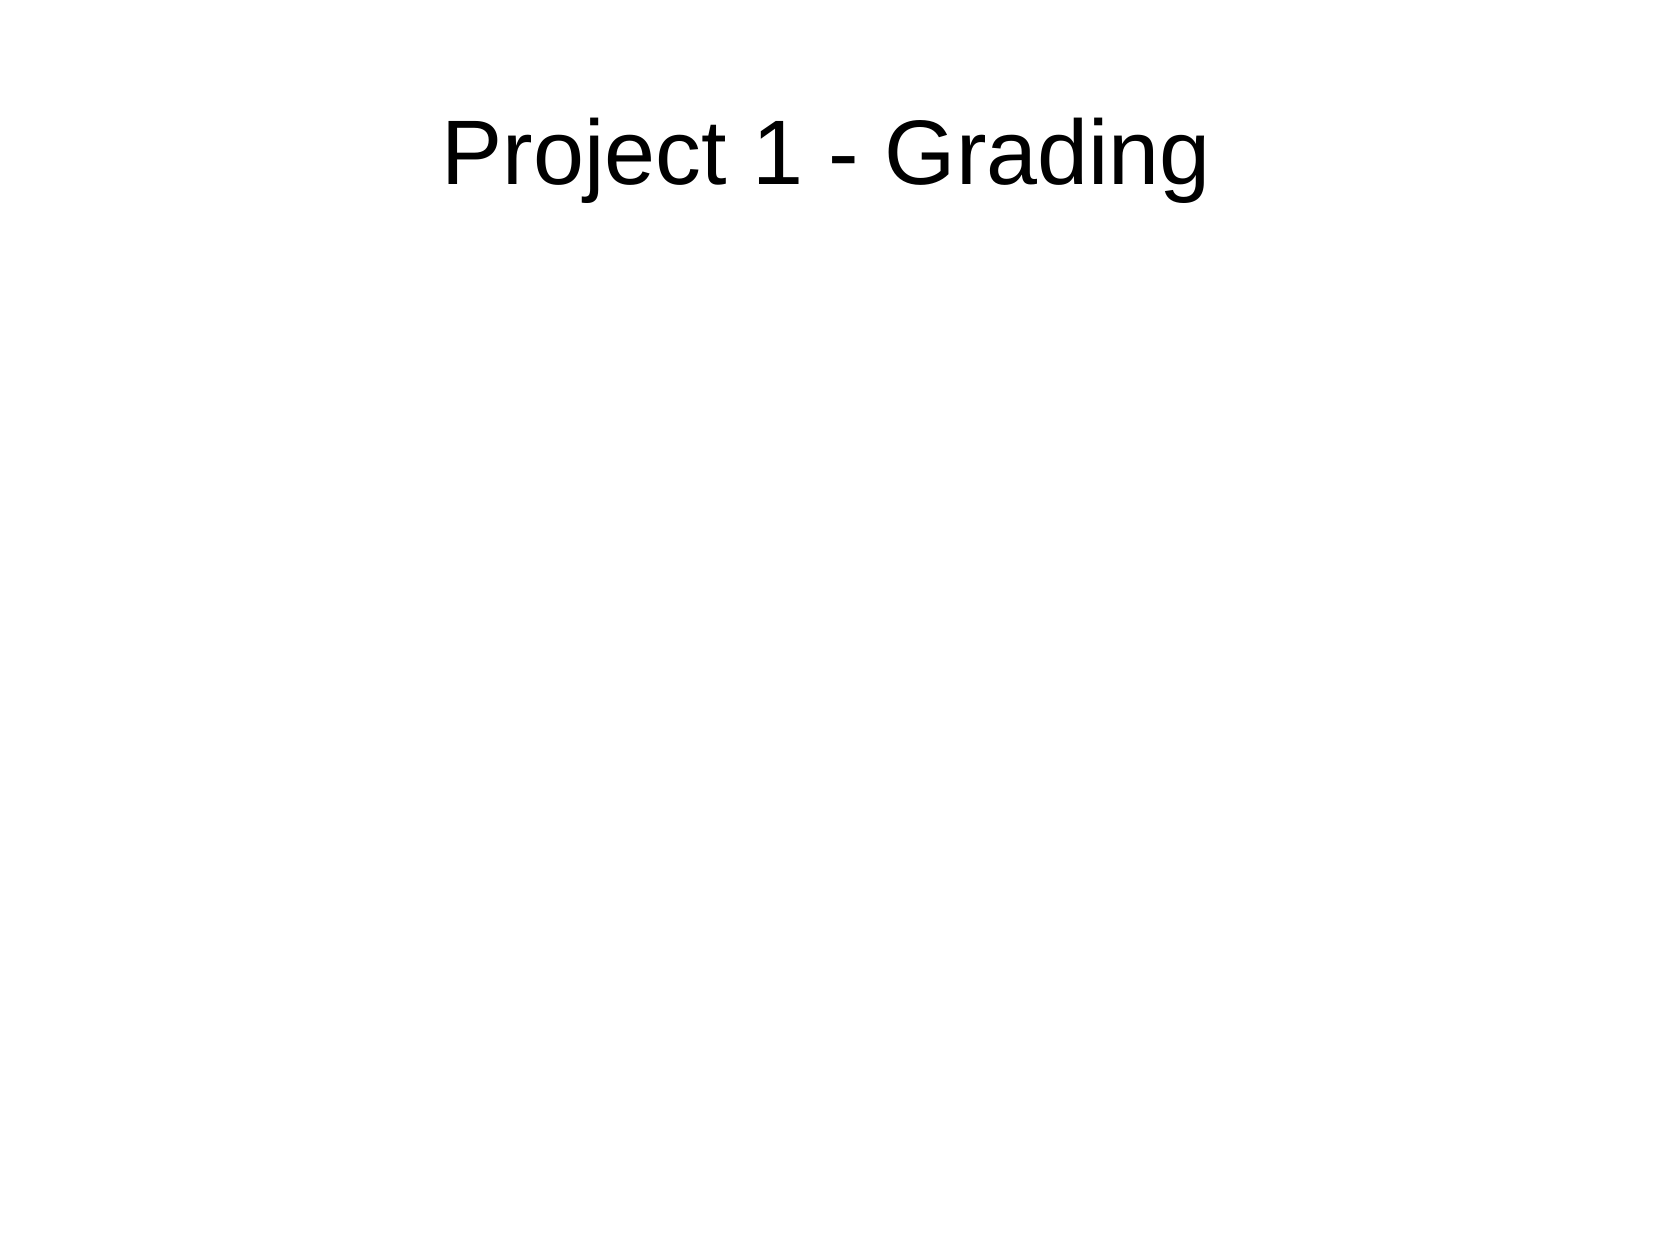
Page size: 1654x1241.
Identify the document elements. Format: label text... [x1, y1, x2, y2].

title Project 1 - Grading [82, 49, 1571, 257]
